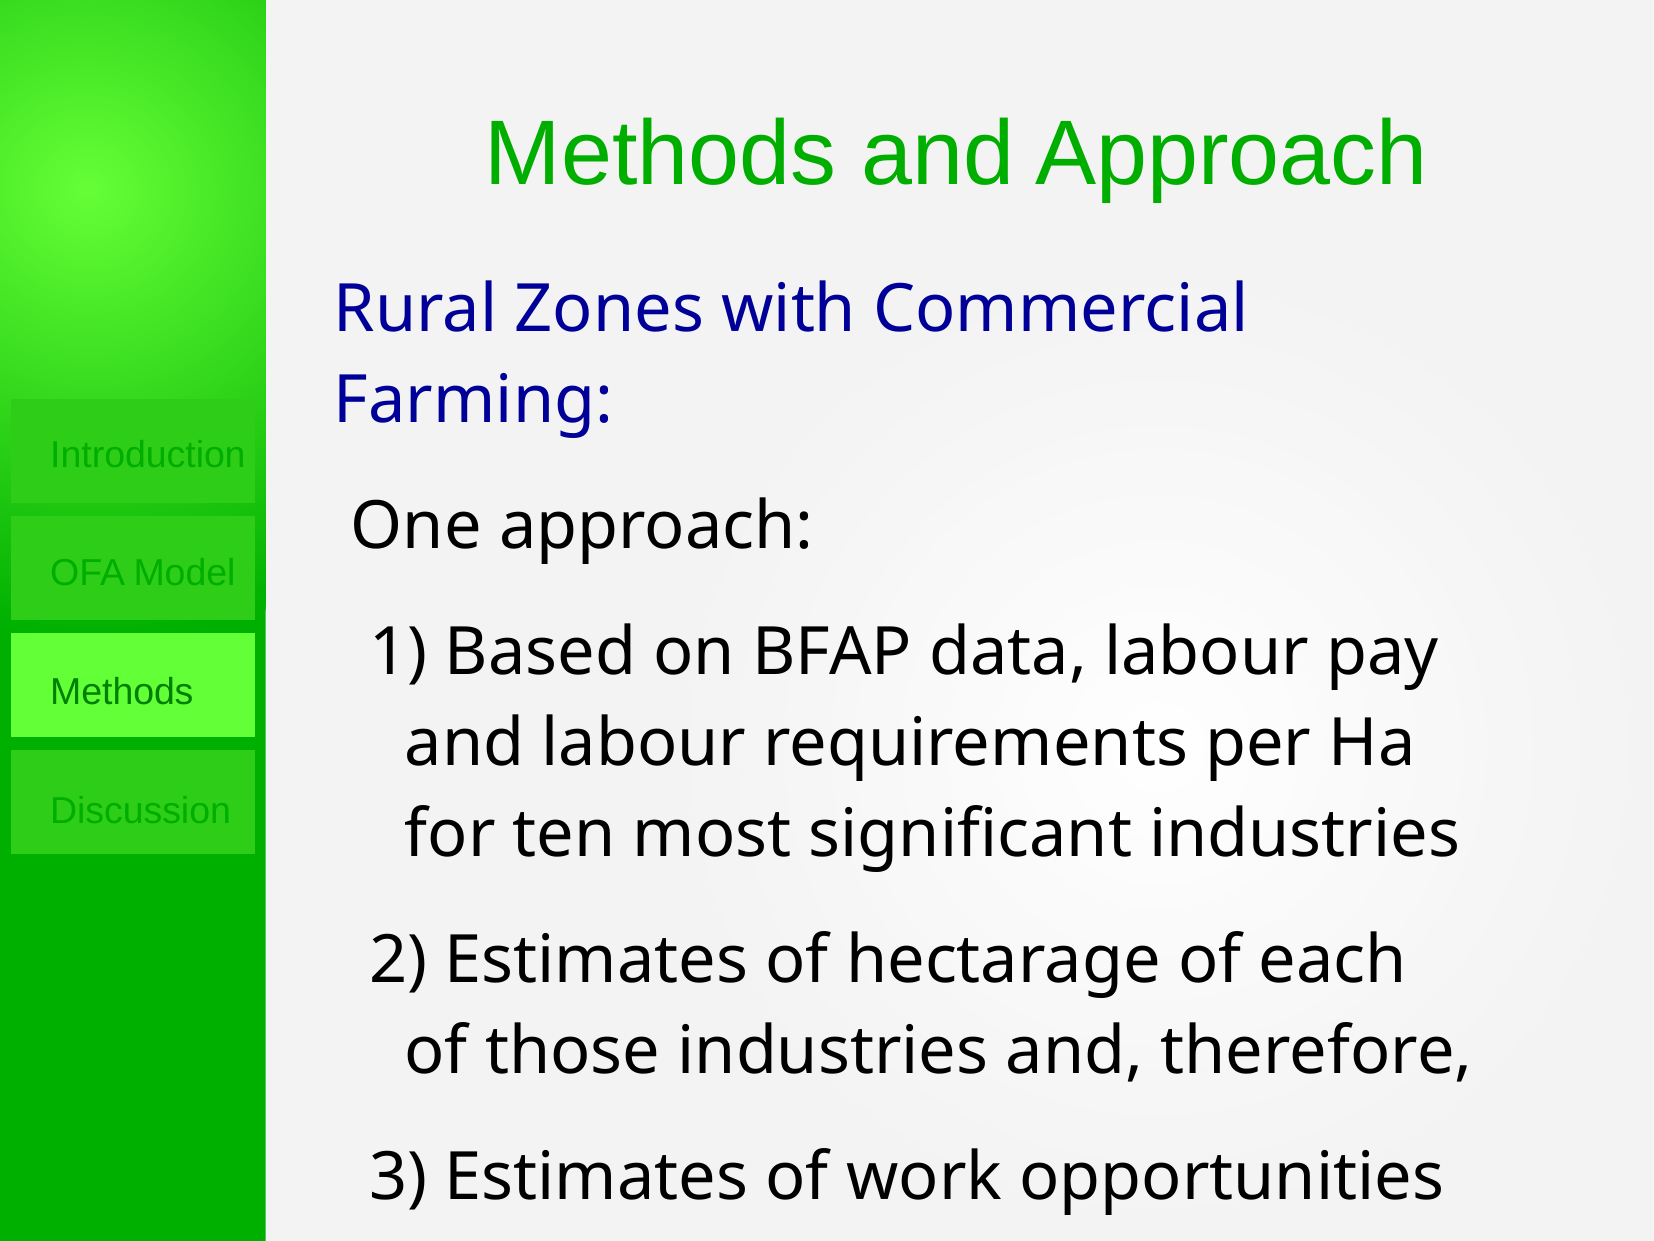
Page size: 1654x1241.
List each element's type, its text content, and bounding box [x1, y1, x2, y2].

text_box OFA Model [35, 544, 252, 602]
text_box Rural Zones with Commercial Farming: One approach: Based on BFAP data, labour pay and labour requirements per Ha for ten most significant industries Estimates of hectarage of each of those industries and, therefore, Estimates of work opportunities [318, 252, 1501, 1110]
text_box Introduction [35, 425, 318, 483]
text_box Discussion [35, 781, 292, 839]
text_box Methods [35, 663, 265, 720]
title Methods and Approach [389, 49, 1524, 257]
